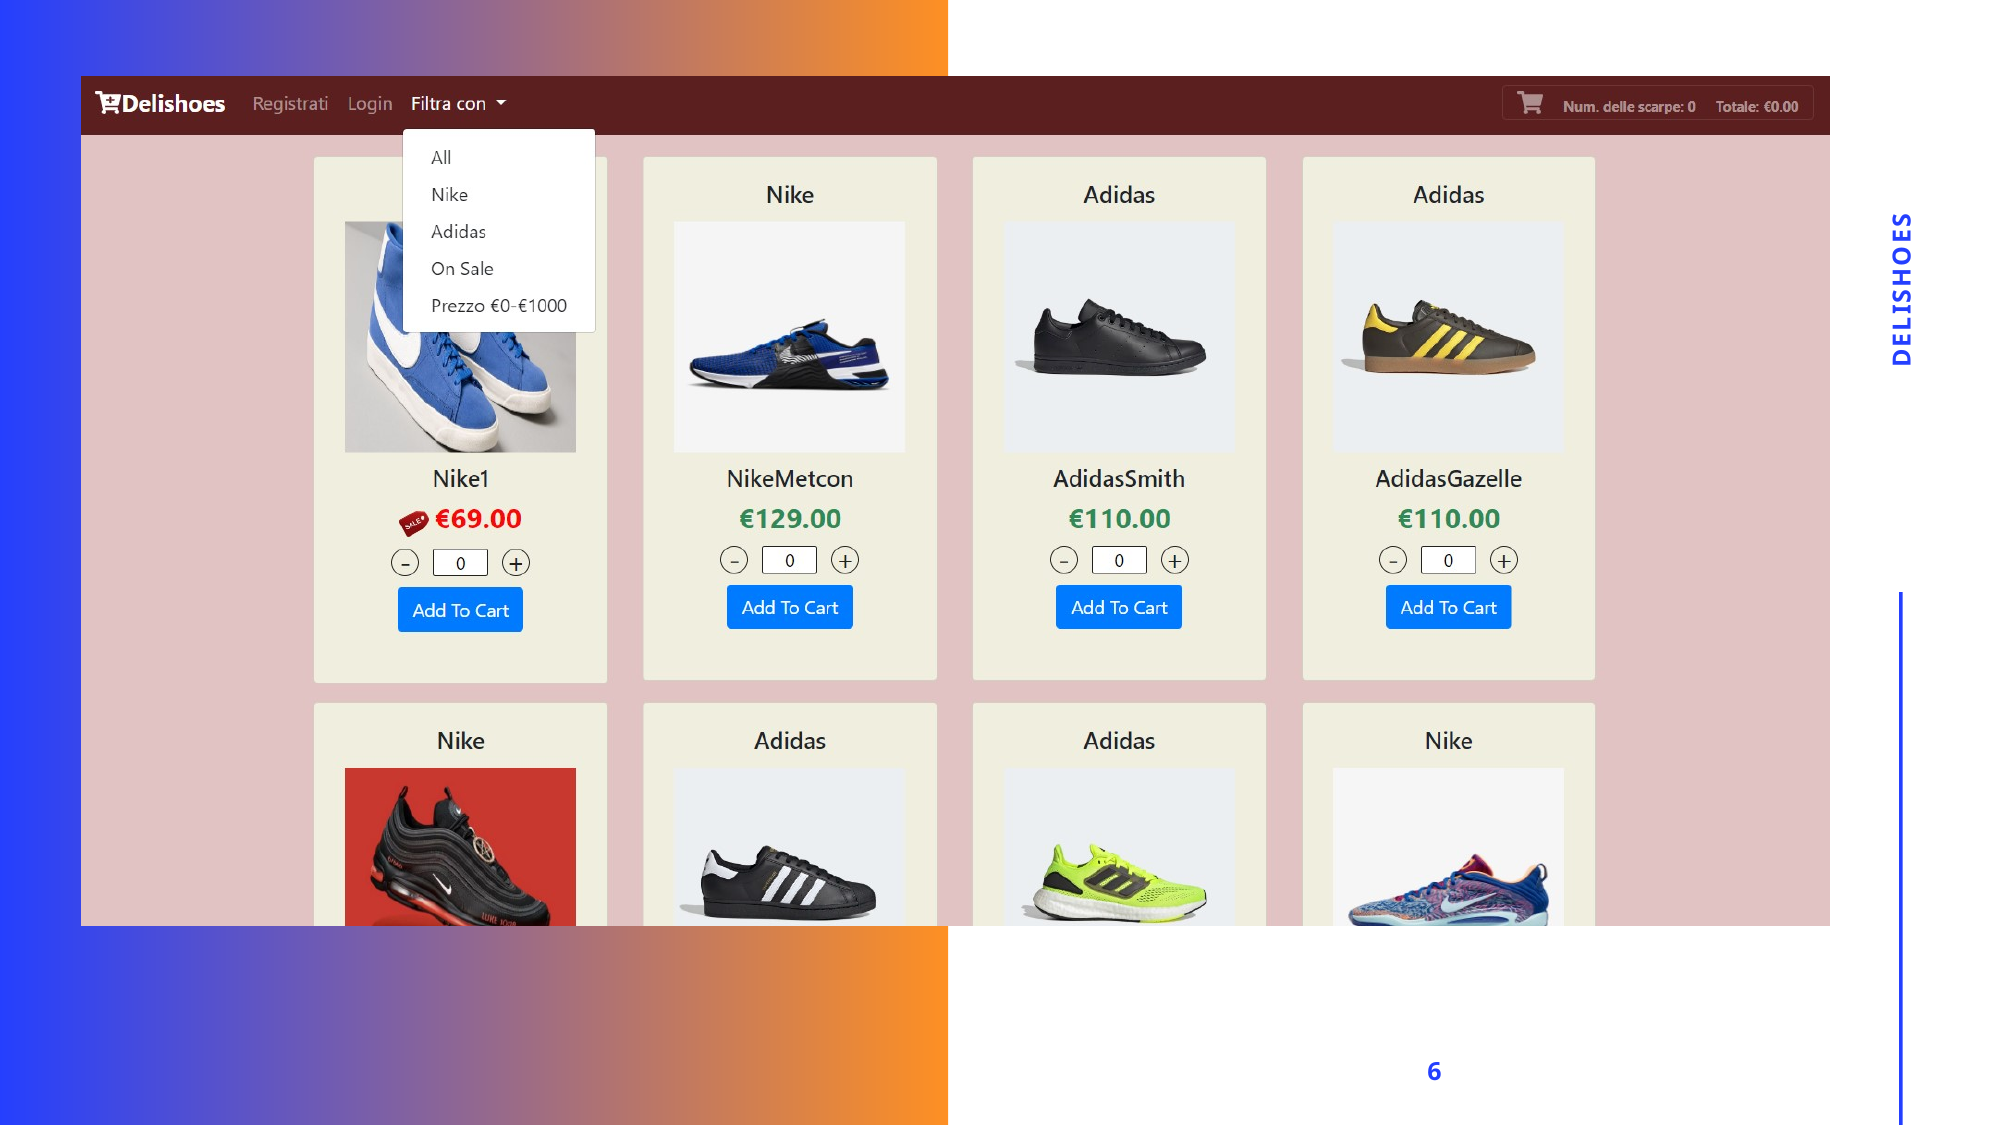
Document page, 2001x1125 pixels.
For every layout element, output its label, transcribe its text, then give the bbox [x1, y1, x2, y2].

picture [81, 76, 1830, 927]
text_box 6 [1412, 1042, 1863, 1103]
text_box delishoes [1870, 0, 1931, 582]
